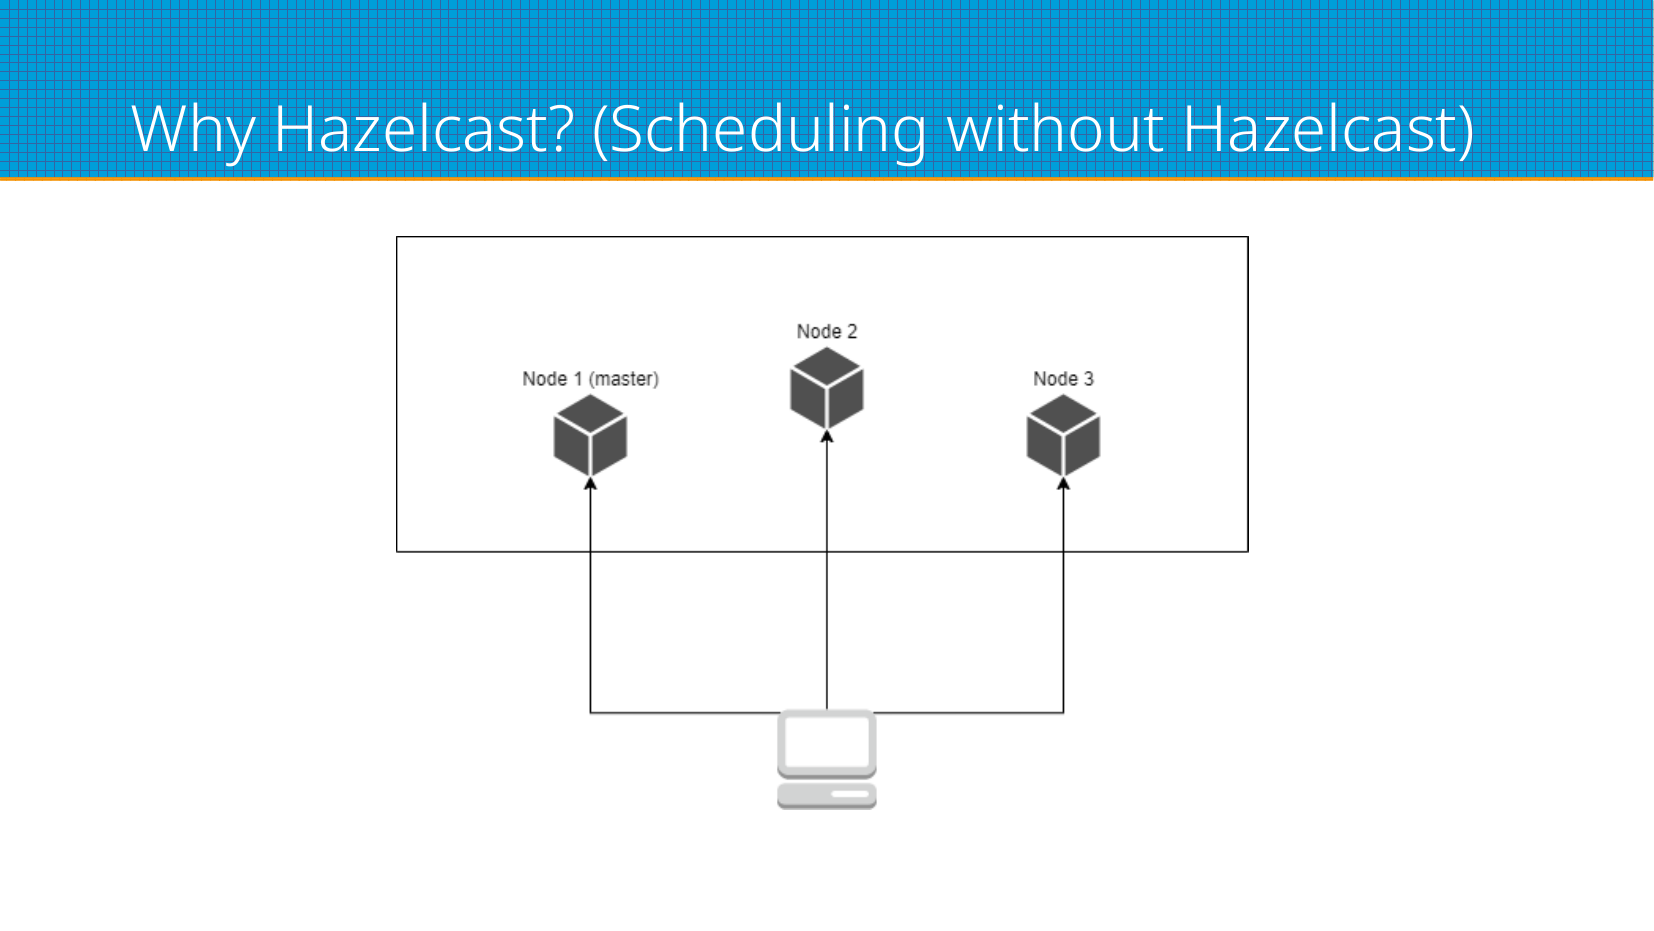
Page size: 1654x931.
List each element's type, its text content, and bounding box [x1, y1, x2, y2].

title Why Hazelcast? (Scheduling without Hazelcast) [82, 14, 1571, 171]
picture [396, 236, 1249, 811]
